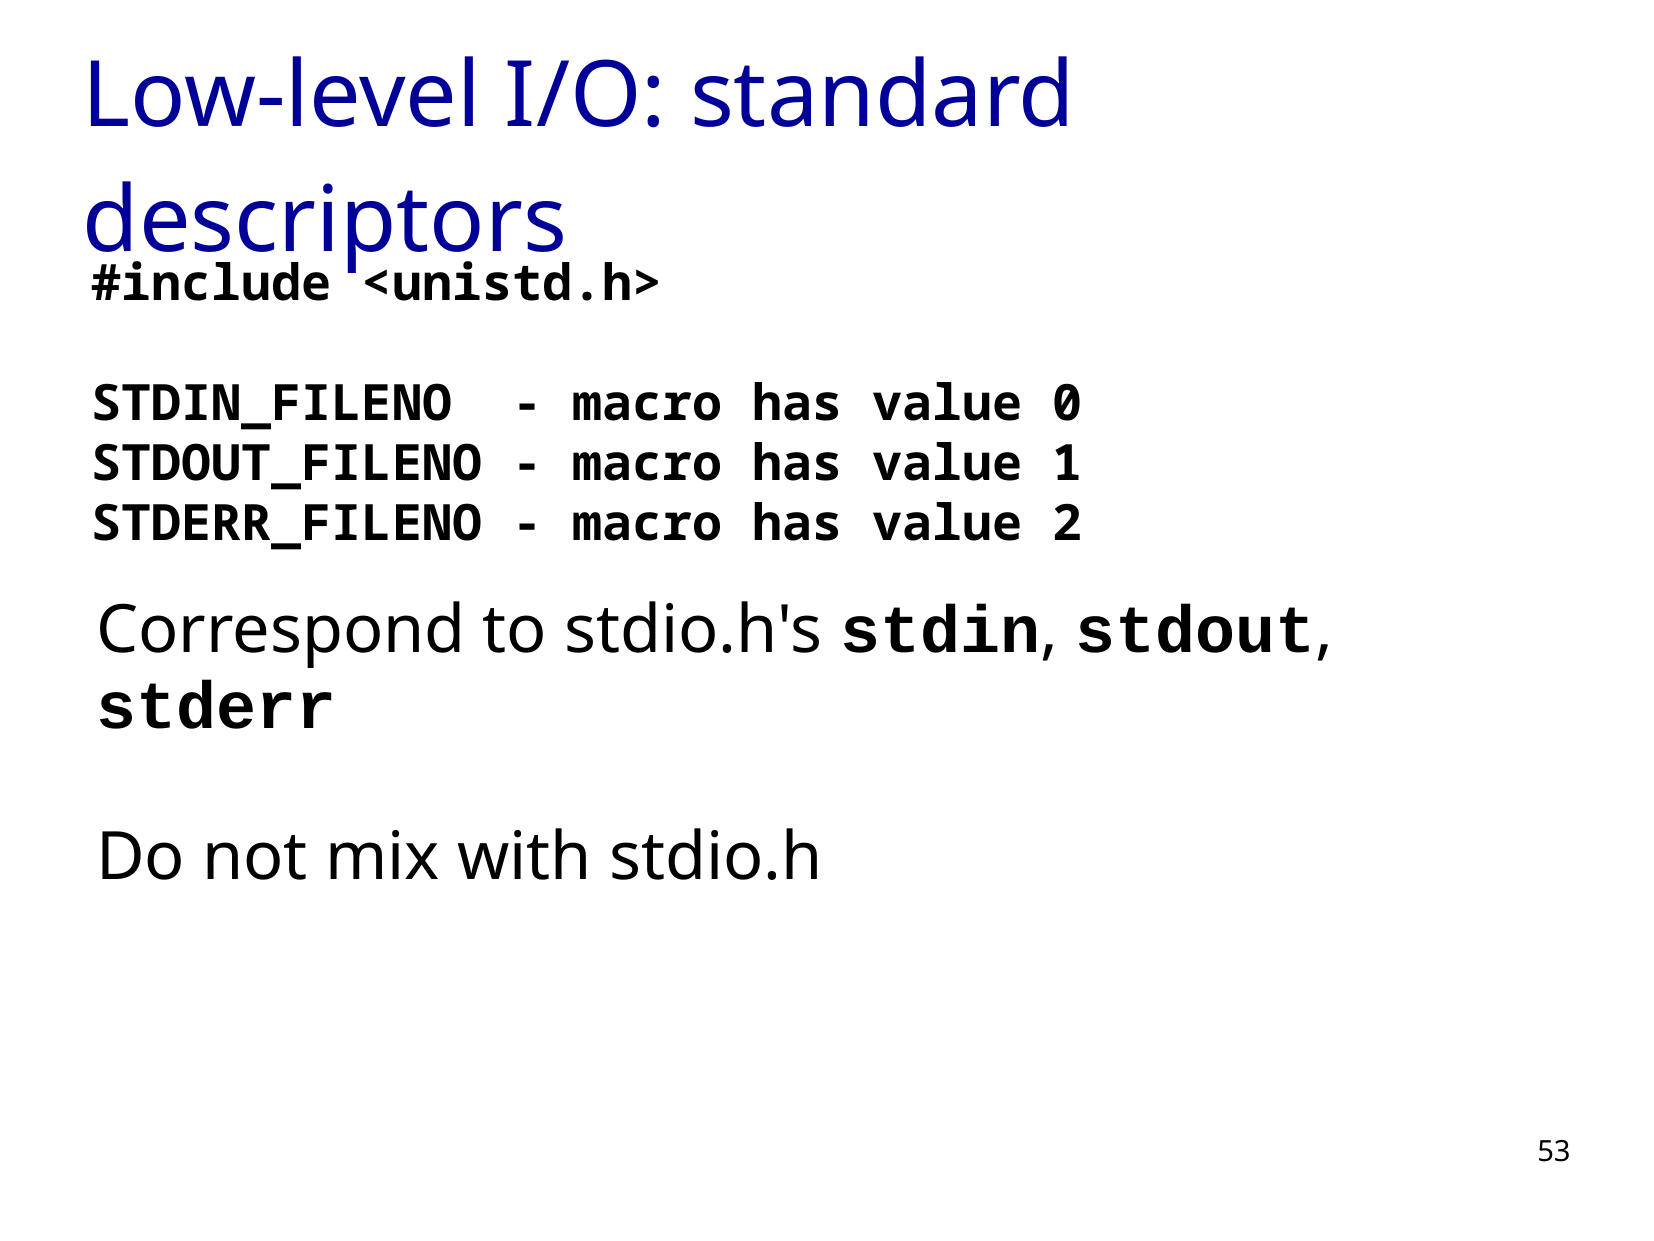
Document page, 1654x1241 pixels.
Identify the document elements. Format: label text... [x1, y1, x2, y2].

title Low-level I/O: standard descriptors [82, 49, 1571, 243]
text_box #include <unistd.h> STDIN_FILENO - macro has value 0 STDOUT_FILENO - macro has value 1 STDERR_FILENO - macro has value 2 [77, 243, 1571, 582]
list Correspond to stdio.h's stdin, stdout, stderr Do not mix with stdio.h [60, 581, 1571, 1096]
